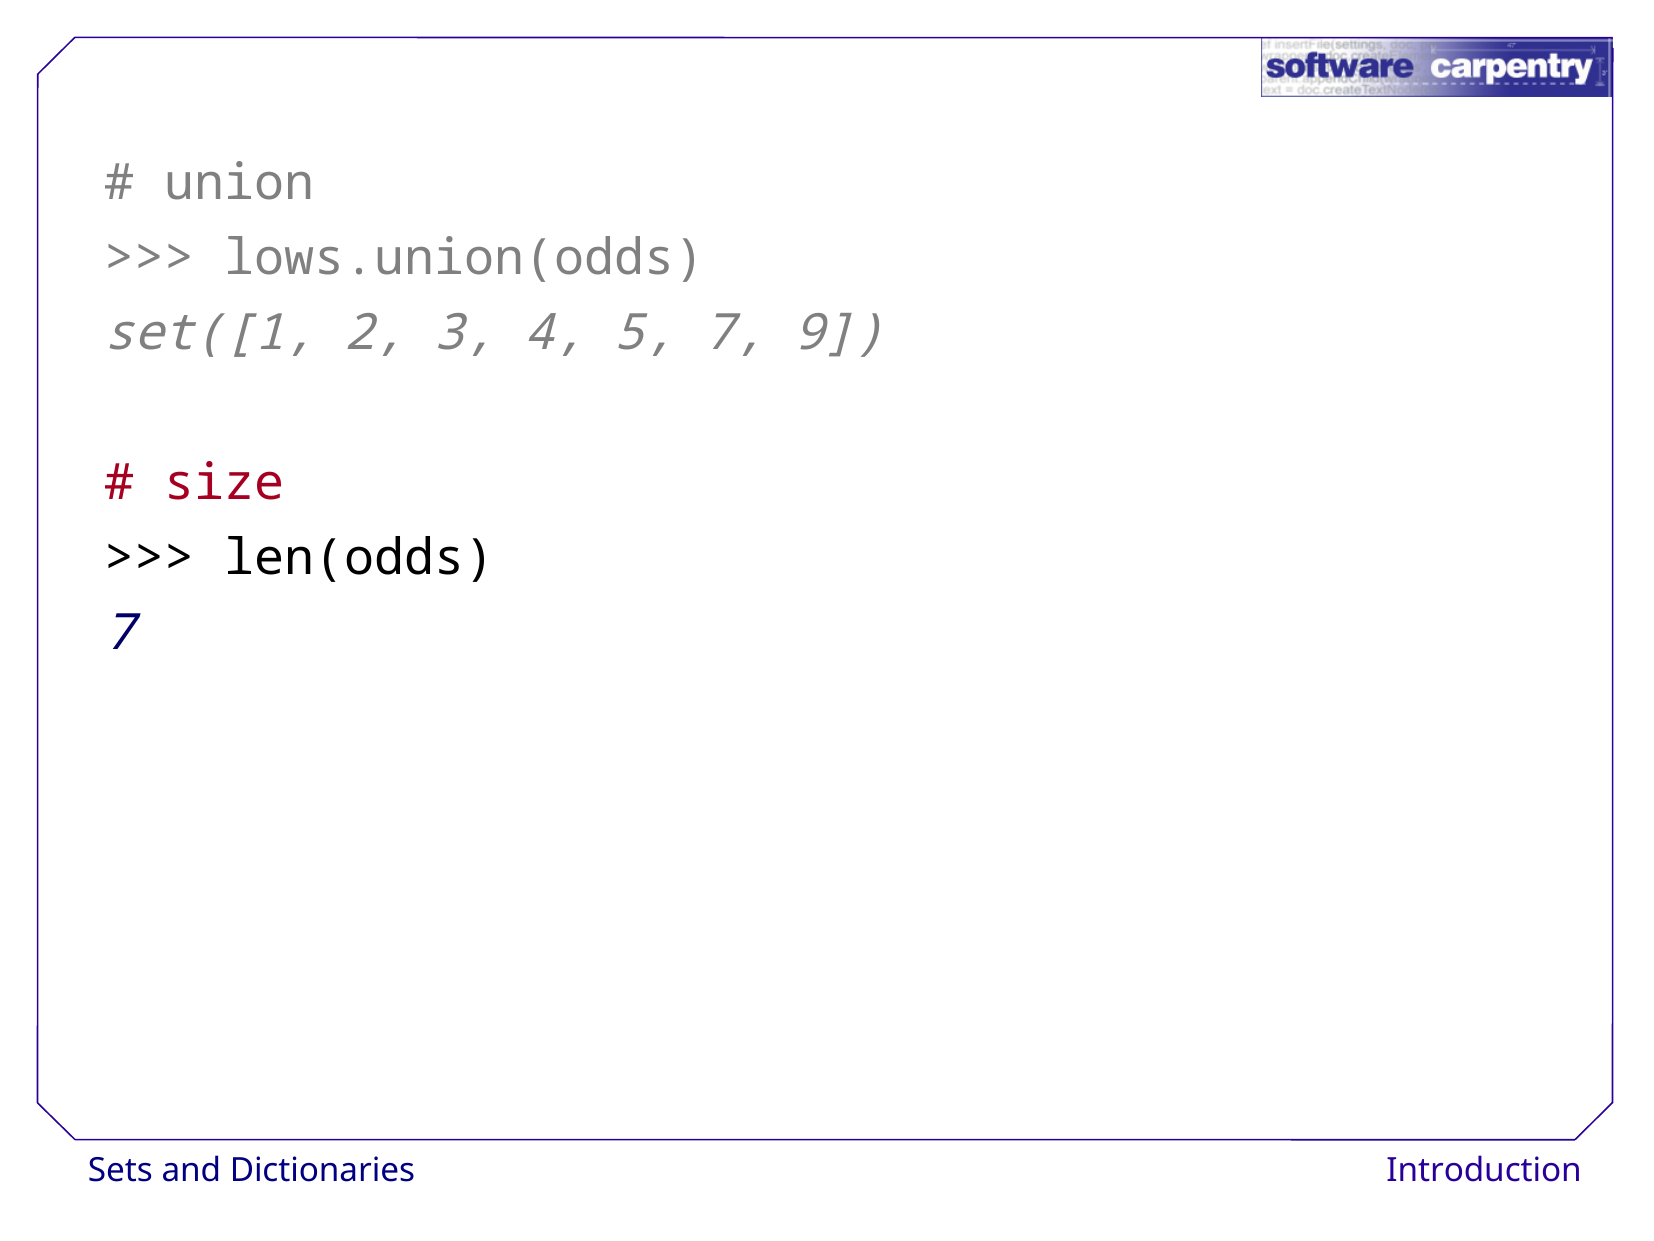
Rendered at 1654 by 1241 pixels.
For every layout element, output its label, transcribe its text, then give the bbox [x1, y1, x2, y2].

picture [1261, 39, 1613, 97]
text_box # union >>> lows.union(odds) set([1, 2, 3, 4, 5, 7, 9]) # size >>> len(odds) 7 [89, 126, 1512, 1046]
